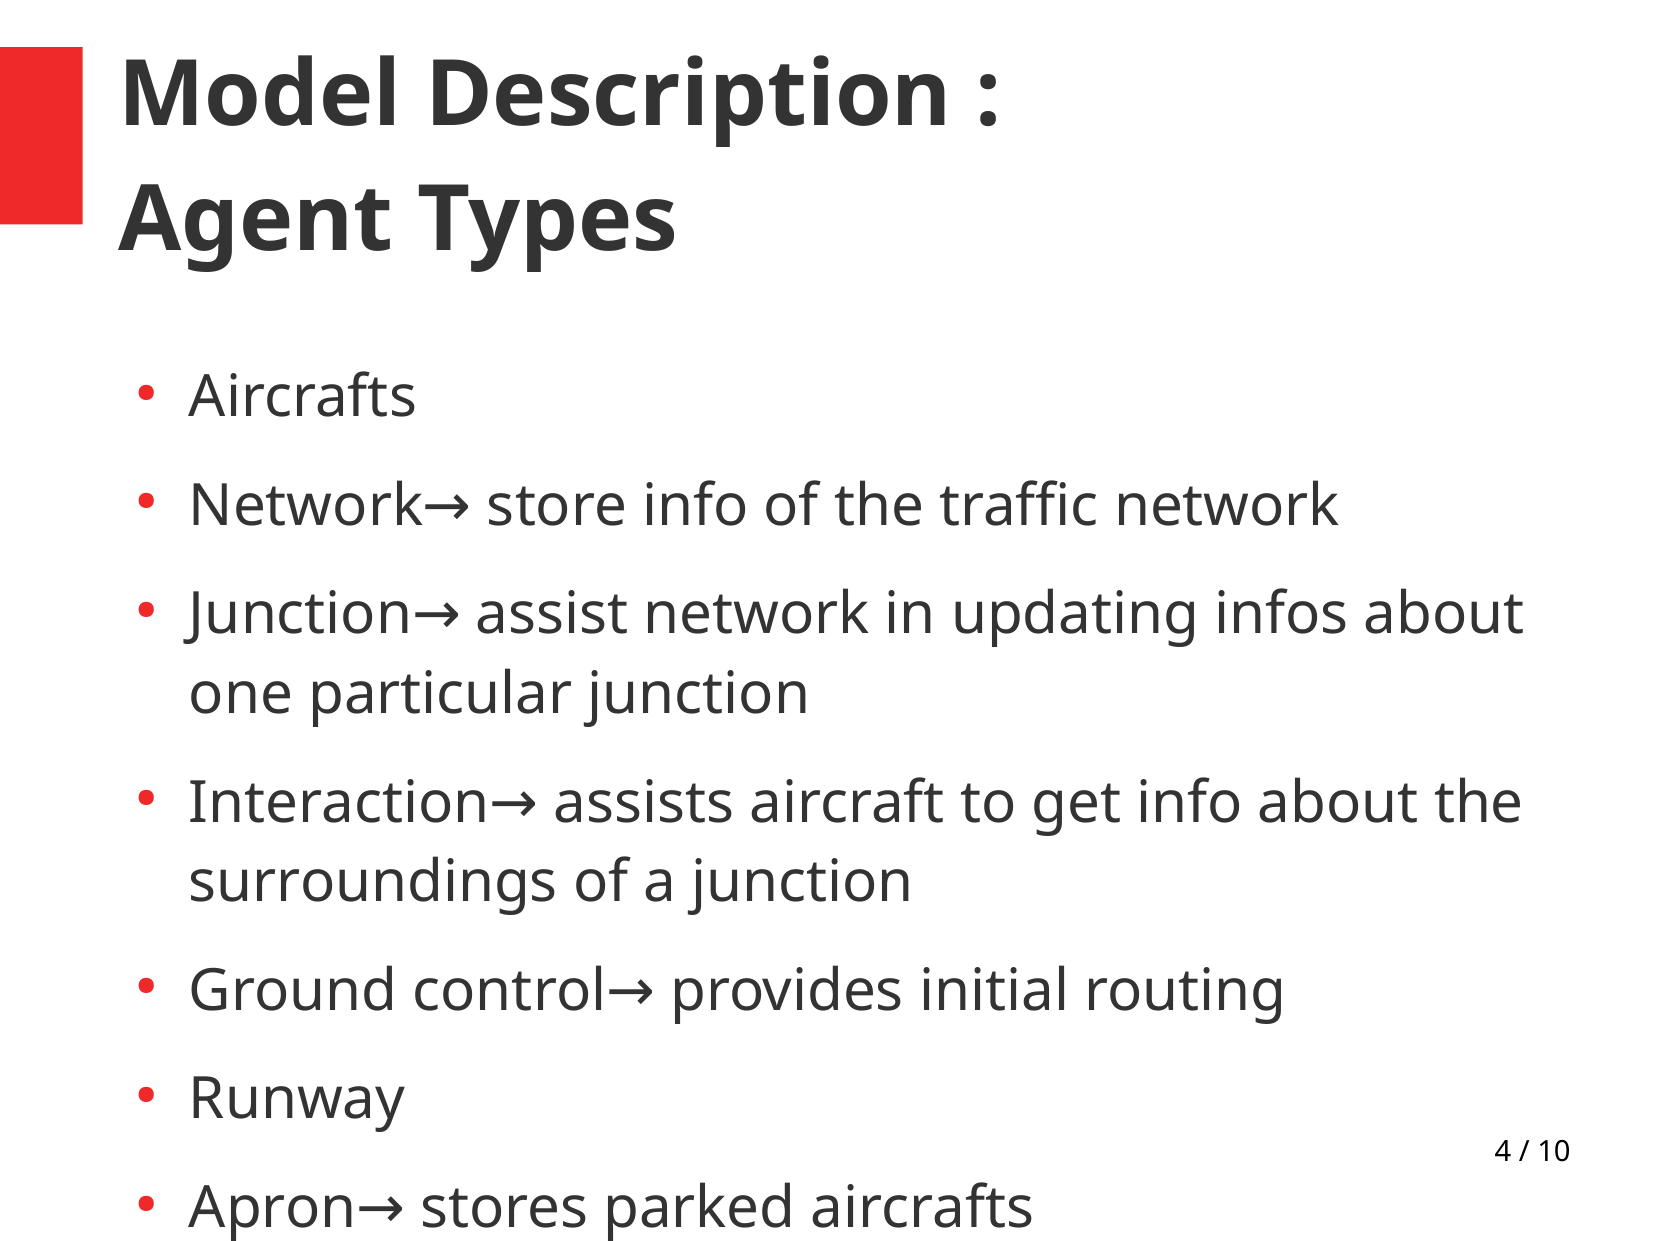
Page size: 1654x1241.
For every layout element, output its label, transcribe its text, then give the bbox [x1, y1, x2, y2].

list Aircrafts Network→ store info of the traffic network Junction→ assist network in updating infos about one particular junction Interaction→ assists aircraft to get info about the surroundings of a junction Ground control→ provides initial routing Runway Apron→ stores parked aircrafts [118, 354, 1536, 1074]
title Model Description : Agent Types [118, 45, 1571, 260]
